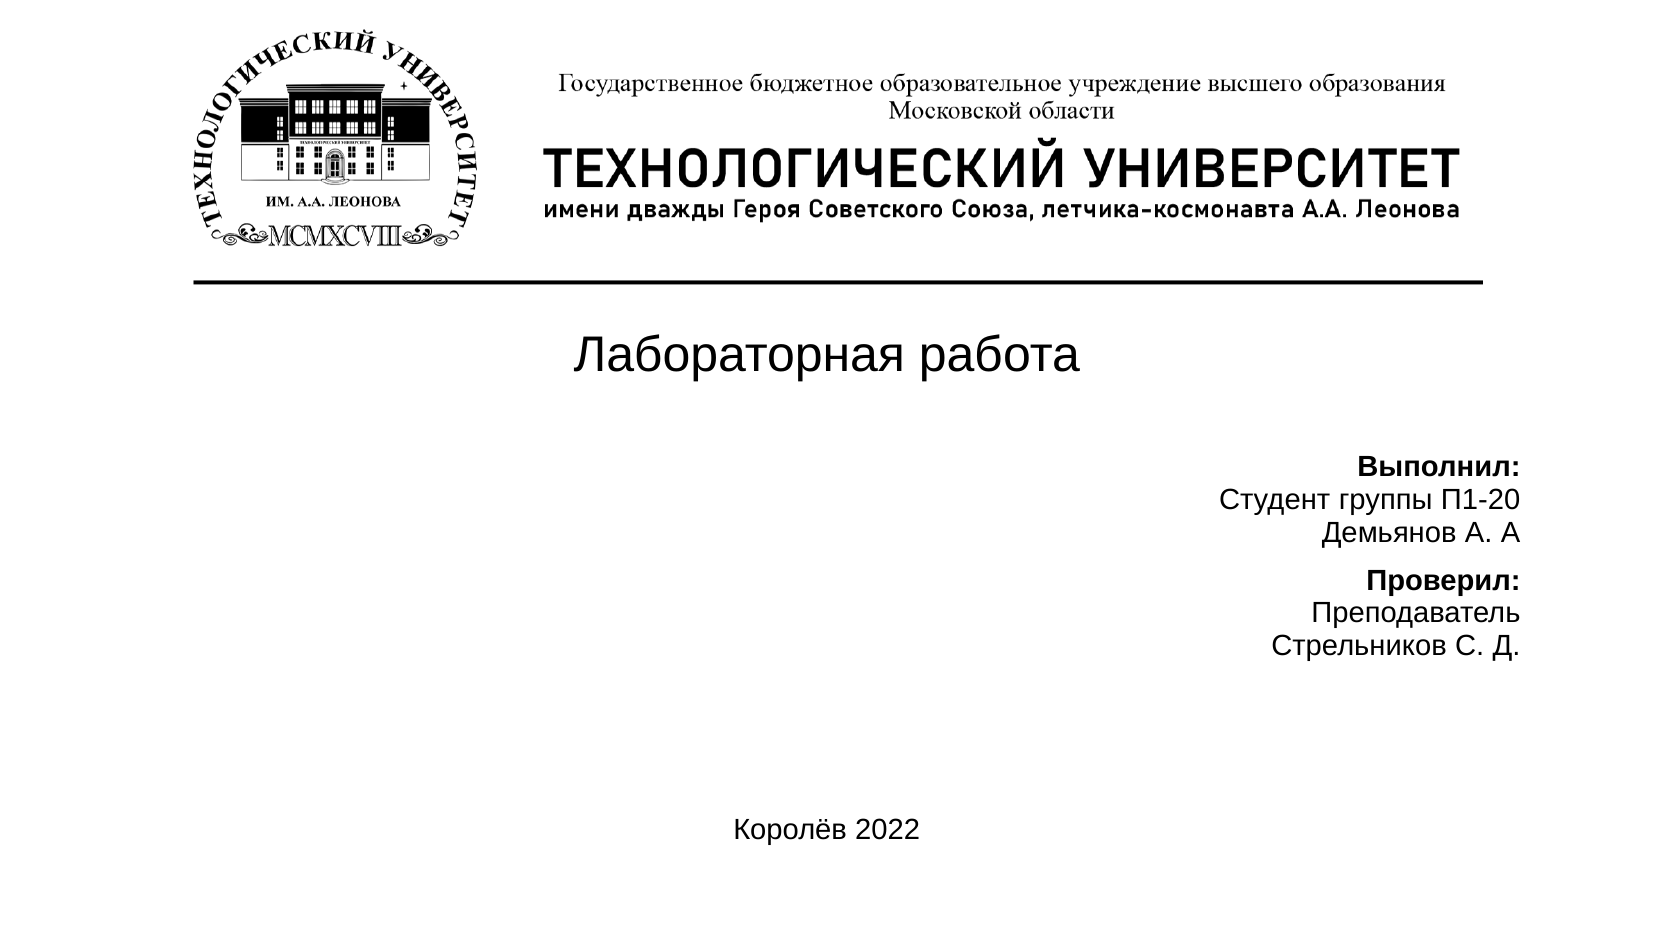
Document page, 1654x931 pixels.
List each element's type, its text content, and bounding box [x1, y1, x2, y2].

subtitle Лабораторная работа [118, 324, 1536, 384]
picture [177, 0, 1492, 296]
text_box Королёв 2022 [708, 802, 945, 857]
text_box Выполнил: Студент группы П1-20 Демьянов А. А [1204, 442, 1536, 556]
text_box Проверил: Преподаватель Стрельников С. Д. [1204, 556, 1536, 670]
